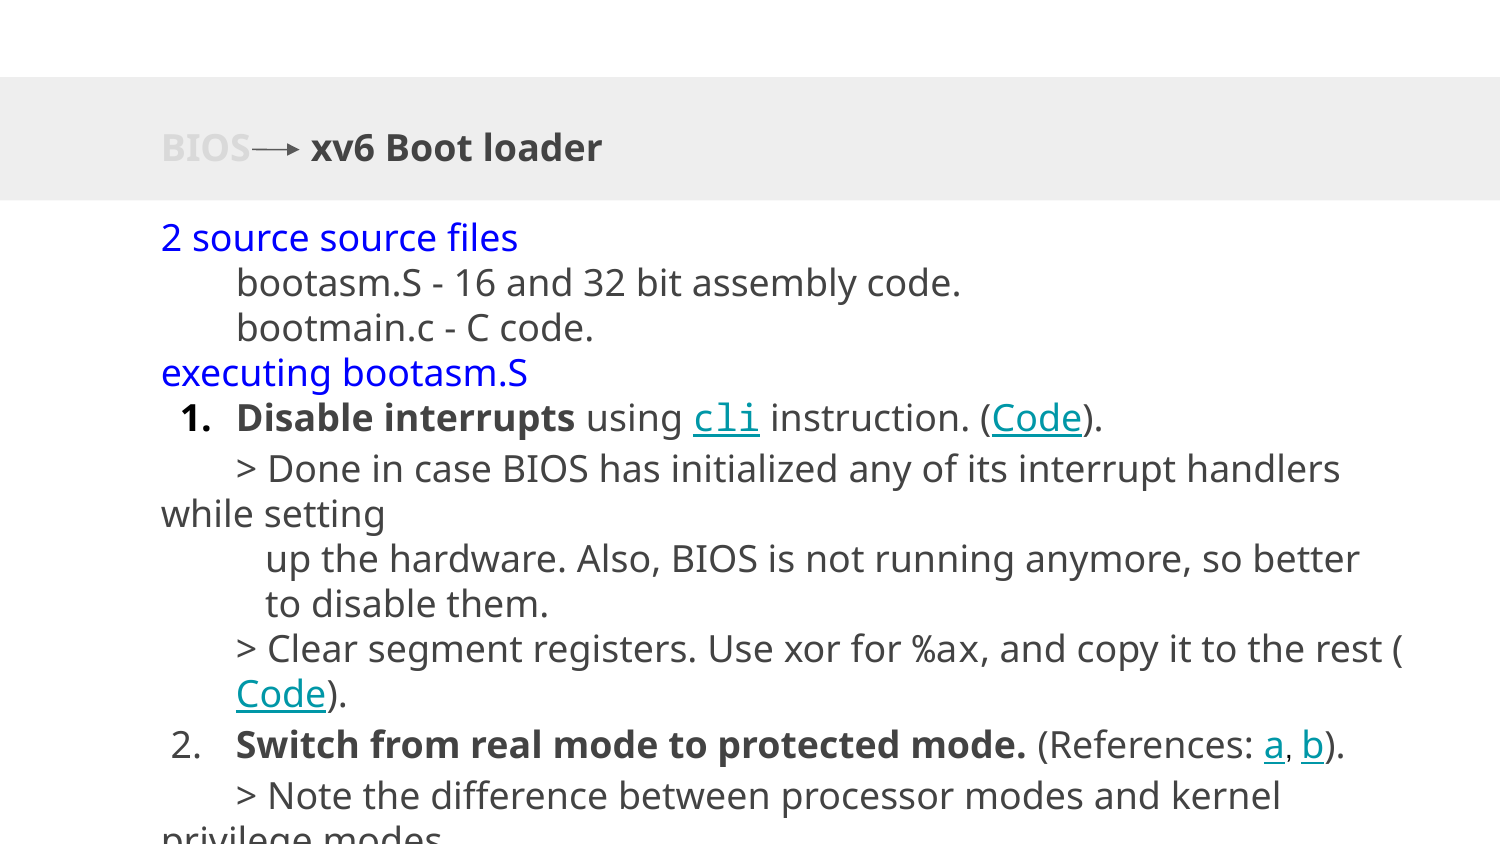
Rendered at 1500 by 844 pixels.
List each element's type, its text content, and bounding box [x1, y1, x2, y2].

text_box BIOS xv6 Boot loader 2 source source files bootasm.S - 16 and 32 bit assembly code. bootmain.c - C code. executing bootasm.S Disable interrupts using cli instruction. (Code). > Done in case BIOS has initialized any of its interrupt handlers while setting up the hardware. Also, BIOS is not running anymore, so better to disable them. > Clear segment registers. Use xor for %ax, and copy it to the rest (Code). 2. Switch from real mode to protected mode. (References: a, b). > Note the difference between processor modes and kernel privilege modes > We do the above switch to increase the size of the memory we can address. [145, 109, 1458, 844]
text_box [0, 77, 1500, 201]
